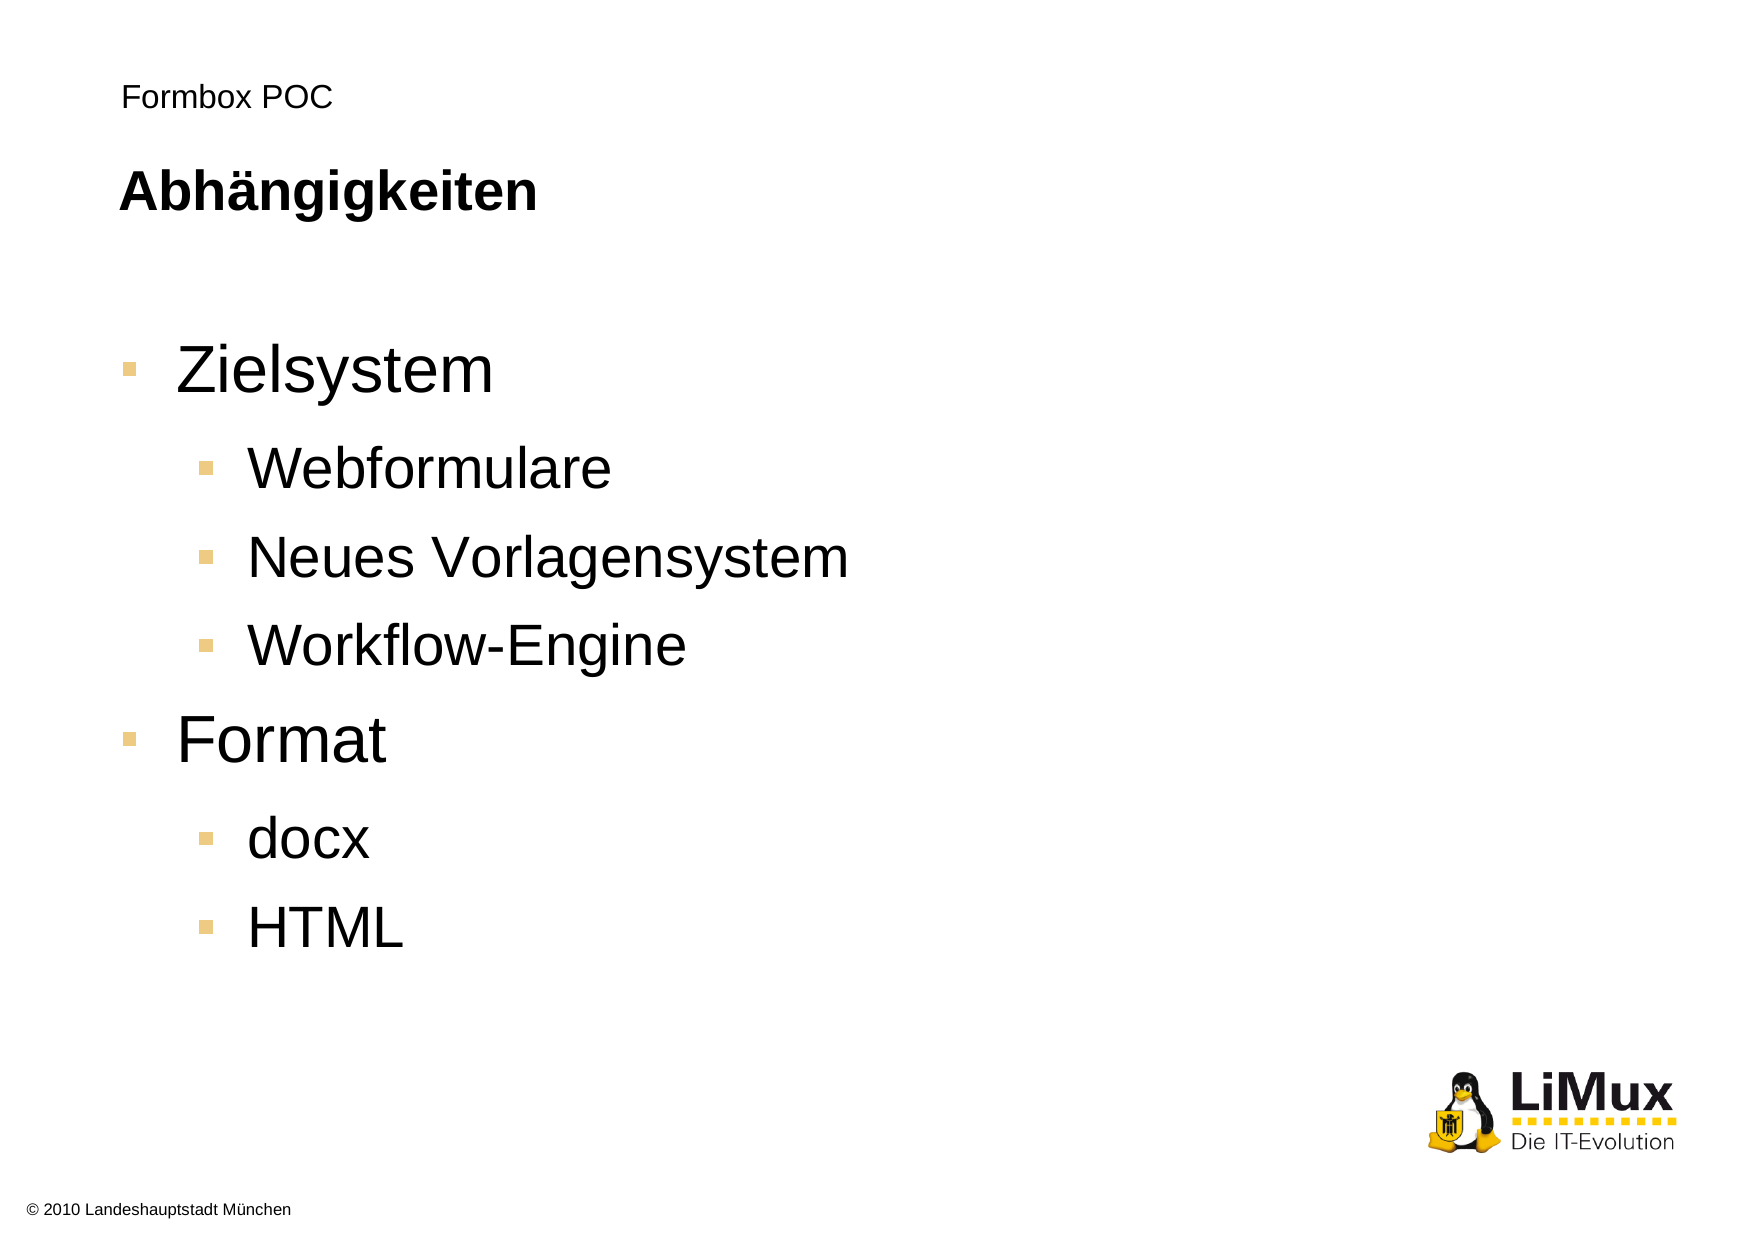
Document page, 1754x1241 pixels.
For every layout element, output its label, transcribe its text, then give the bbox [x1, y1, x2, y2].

list Zielsystem Webformulare Neues Vorlagensystem Workflow-Engine Format docx HTML [105, 331, 1684, 1150]
picture [1417, 1059, 1731, 1173]
title Abhängigkeiten [118, 159, 1697, 308]
